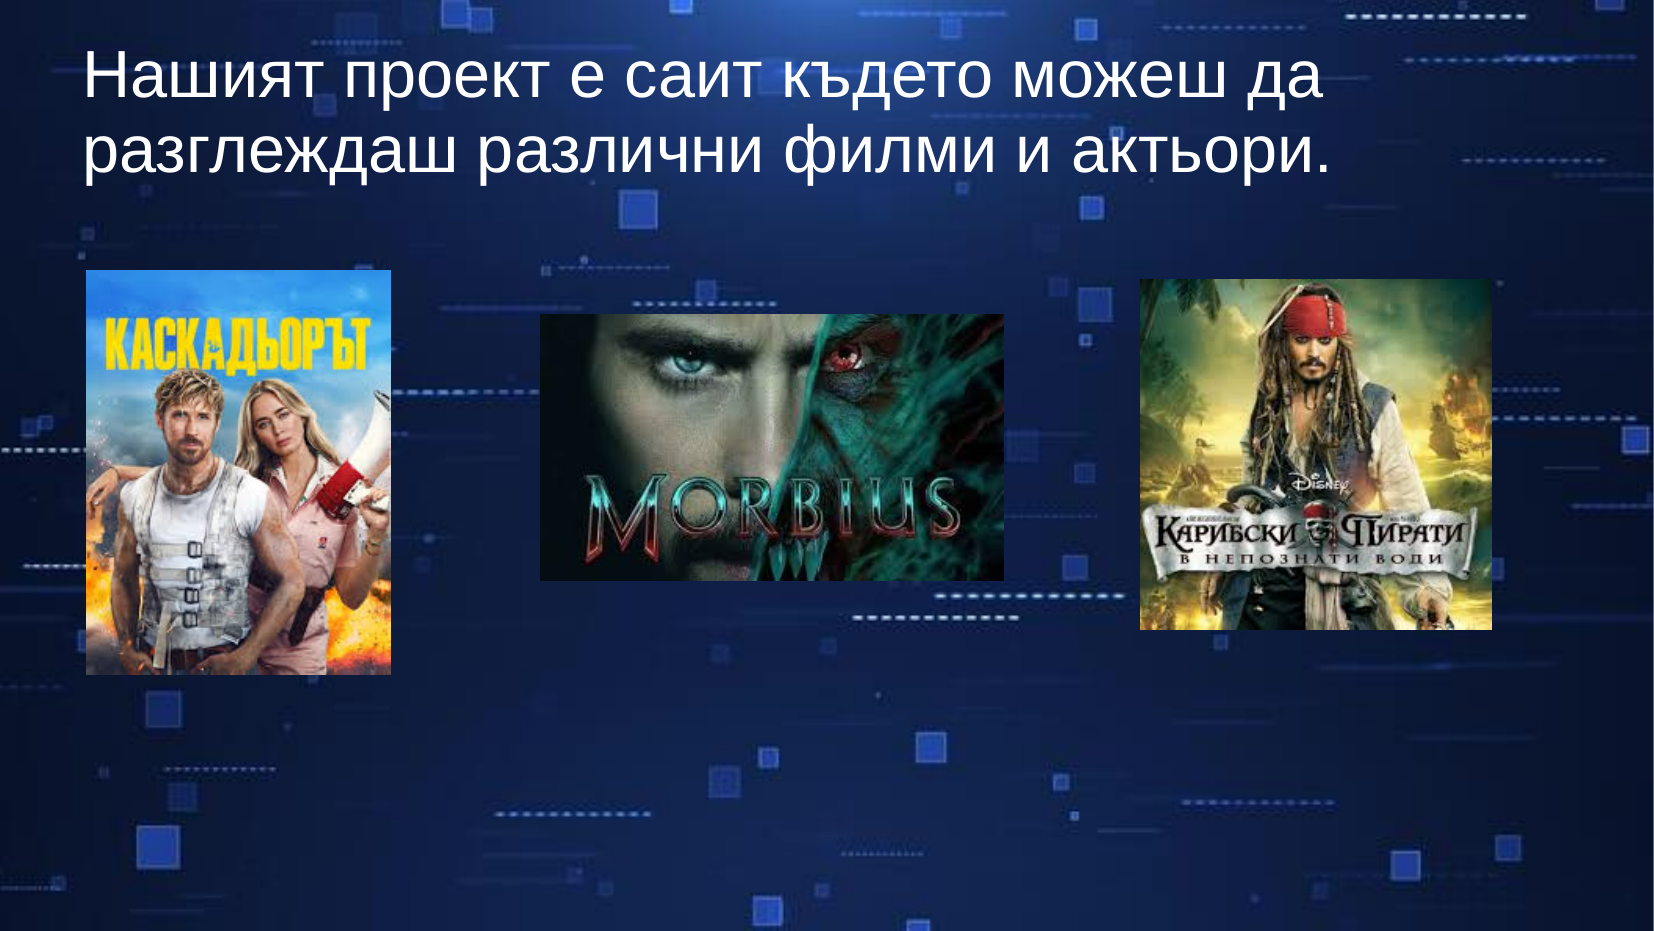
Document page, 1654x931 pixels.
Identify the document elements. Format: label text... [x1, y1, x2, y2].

subtitle Нашият проект е саит където можеш да разглеждаш различни филми и актьори. [82, 37, 1571, 757]
picture [0, 0, 1654, 931]
